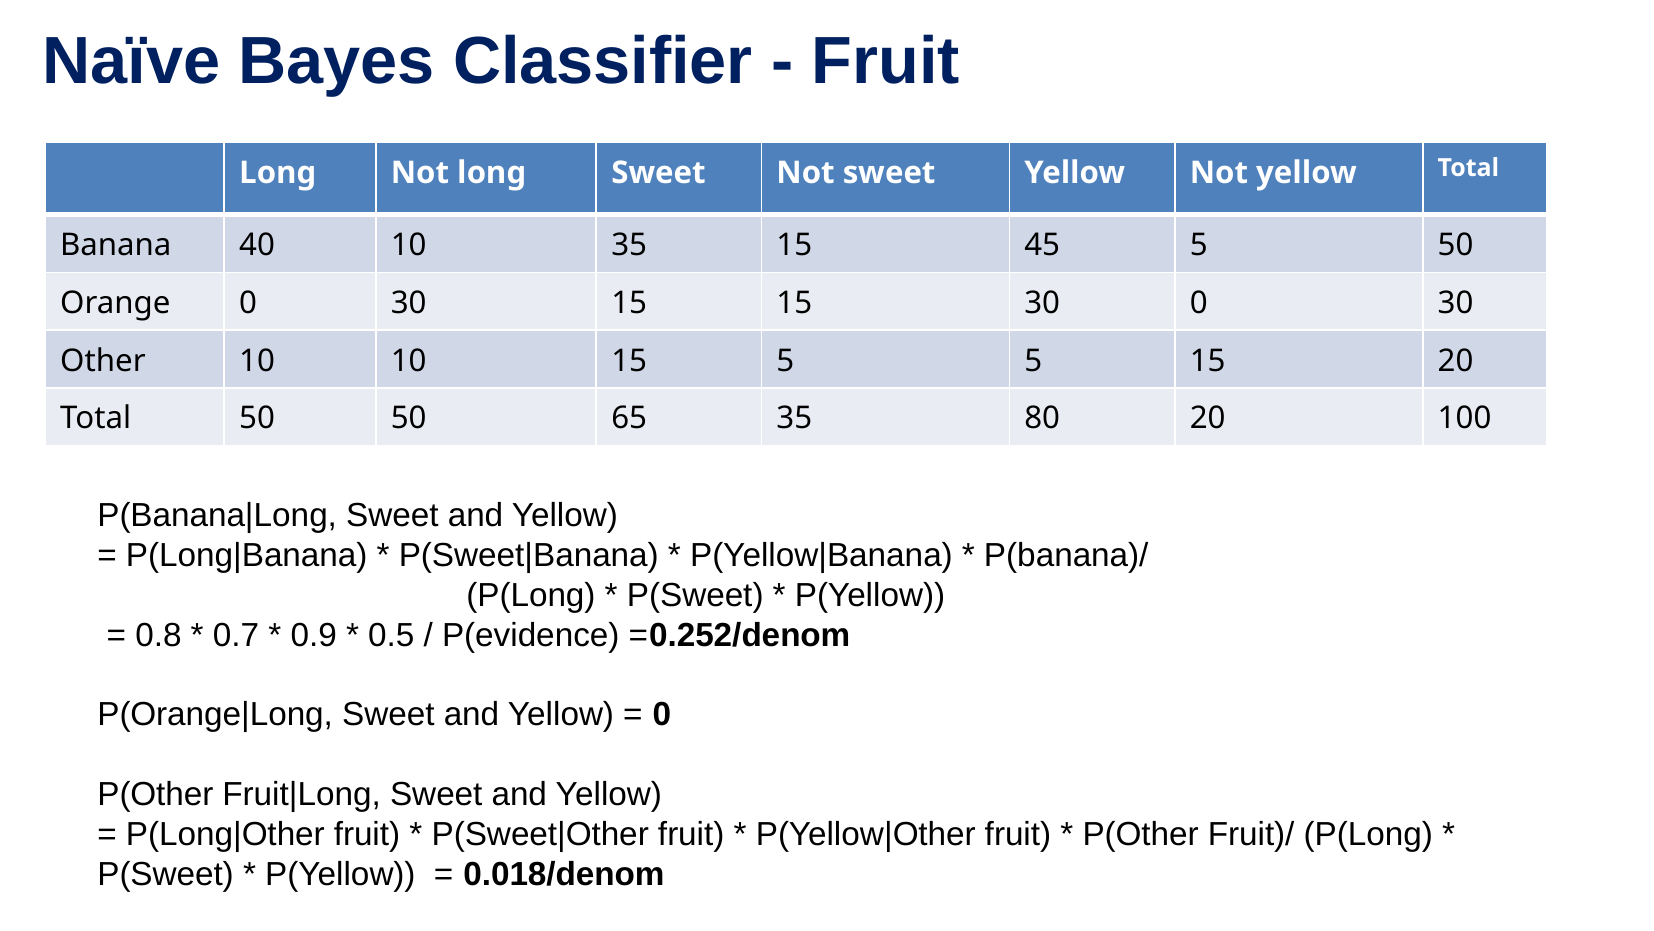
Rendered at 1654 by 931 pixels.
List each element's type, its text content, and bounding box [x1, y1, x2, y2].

table_cell 20 [1424, 331, 1546, 387]
table_cell 80 [1010, 389, 1174, 445]
table_cell 0 [1176, 273, 1422, 329]
table_cell 15 [597, 331, 761, 387]
table_cell 30 [1424, 273, 1546, 329]
table_cell 50 [1424, 217, 1546, 272]
table_cell 15 [597, 273, 761, 329]
table_header Not long [377, 143, 595, 212]
table_cell 15 [1176, 331, 1422, 387]
table_header Not sweet [762, 143, 1009, 212]
table_cell 15 [762, 273, 1009, 329]
table_cell 30 [377, 273, 595, 329]
table_cell 5 [1176, 217, 1422, 272]
table_header [46, 143, 223, 212]
table_header Not yellow [1176, 143, 1422, 212]
table_cell Banana [46, 217, 223, 272]
table_cell 50 [377, 389, 595, 445]
table_cell 35 [597, 217, 761, 272]
table_header Long [225, 143, 375, 212]
text_box P(Banana|Long, Sweet and Yellow) = P(Long|Banana) * P(Sweet|Banana) * P(Yellow|Banana) * P(banana)/ (P(Long) * P(Sweet) * P(Yellow)) = 0.8 * 0.7 * 0.9 * 0.5 / P(evidence) =0.252/denom P(Orange|Long, Sweet and Yellow) = 0 P(Other Fruit|Long, Sweet and Yellow) = P(Long|Other fruit) * P(Sweet|Other fruit) * P(Yellow|Other fruit) * P(Other Fruit)/ (P(Long) * P(Sweet) * P(Yellow)) = 0.018/denom [82, 485, 1571, 931]
table_cell 50 [225, 389, 375, 445]
table_cell 5 [1010, 331, 1174, 387]
table_header Yellow [1010, 143, 1174, 212]
title Naïve Bayes Classifier - Fruit [27, 0, 1208, 105]
table_cell 30 [1010, 273, 1174, 329]
table_header Sweet [597, 143, 761, 212]
table_cell 10 [377, 217, 595, 272]
table_cell 65 [597, 389, 761, 445]
table_header Total [1424, 143, 1546, 212]
table_cell 15 [762, 217, 1009, 272]
table_cell 20 [1176, 389, 1422, 445]
table_cell 0 [225, 273, 375, 329]
table_cell Other [46, 331, 223, 387]
table_cell Total [46, 389, 223, 445]
table_cell 40 [225, 217, 375, 272]
table_cell Orange [46, 273, 223, 329]
table_cell 5 [762, 331, 1009, 387]
table_cell 10 [377, 331, 595, 387]
table_cell 100 [1424, 389, 1546, 445]
table_cell 45 [1010, 217, 1174, 272]
table_cell 10 [225, 331, 375, 387]
table_cell 35 [762, 389, 1009, 445]
